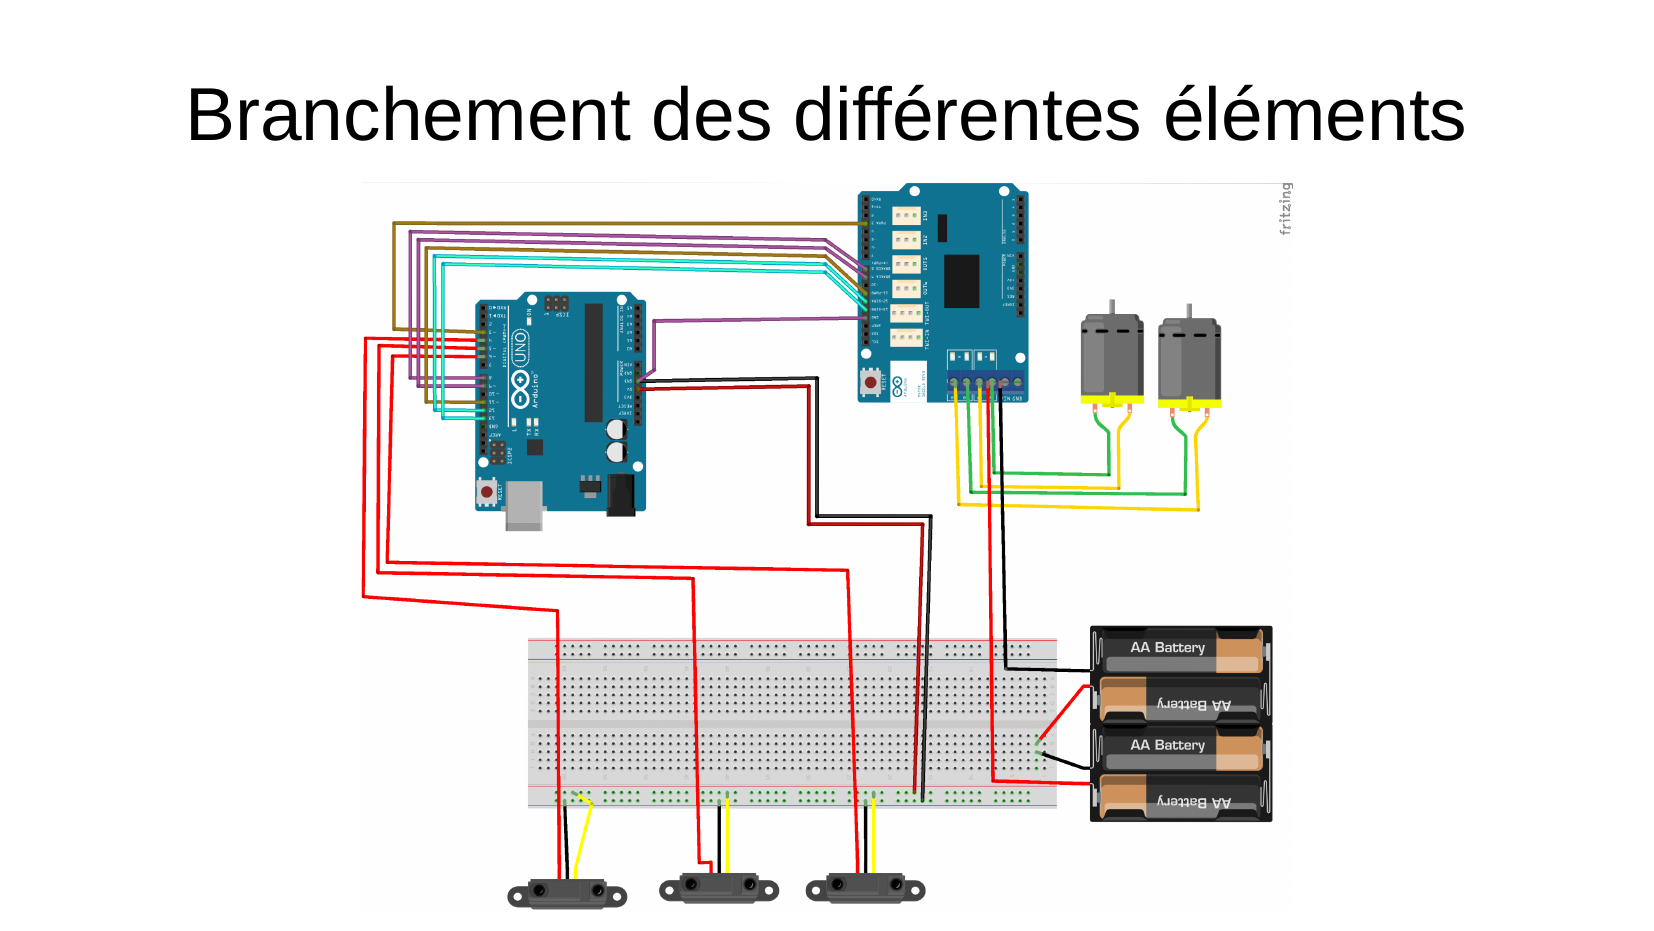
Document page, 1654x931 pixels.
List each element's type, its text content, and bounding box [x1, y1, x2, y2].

title Branchement des différentes éléments [82, 37, 1571, 193]
picture [361, 182, 1293, 910]
